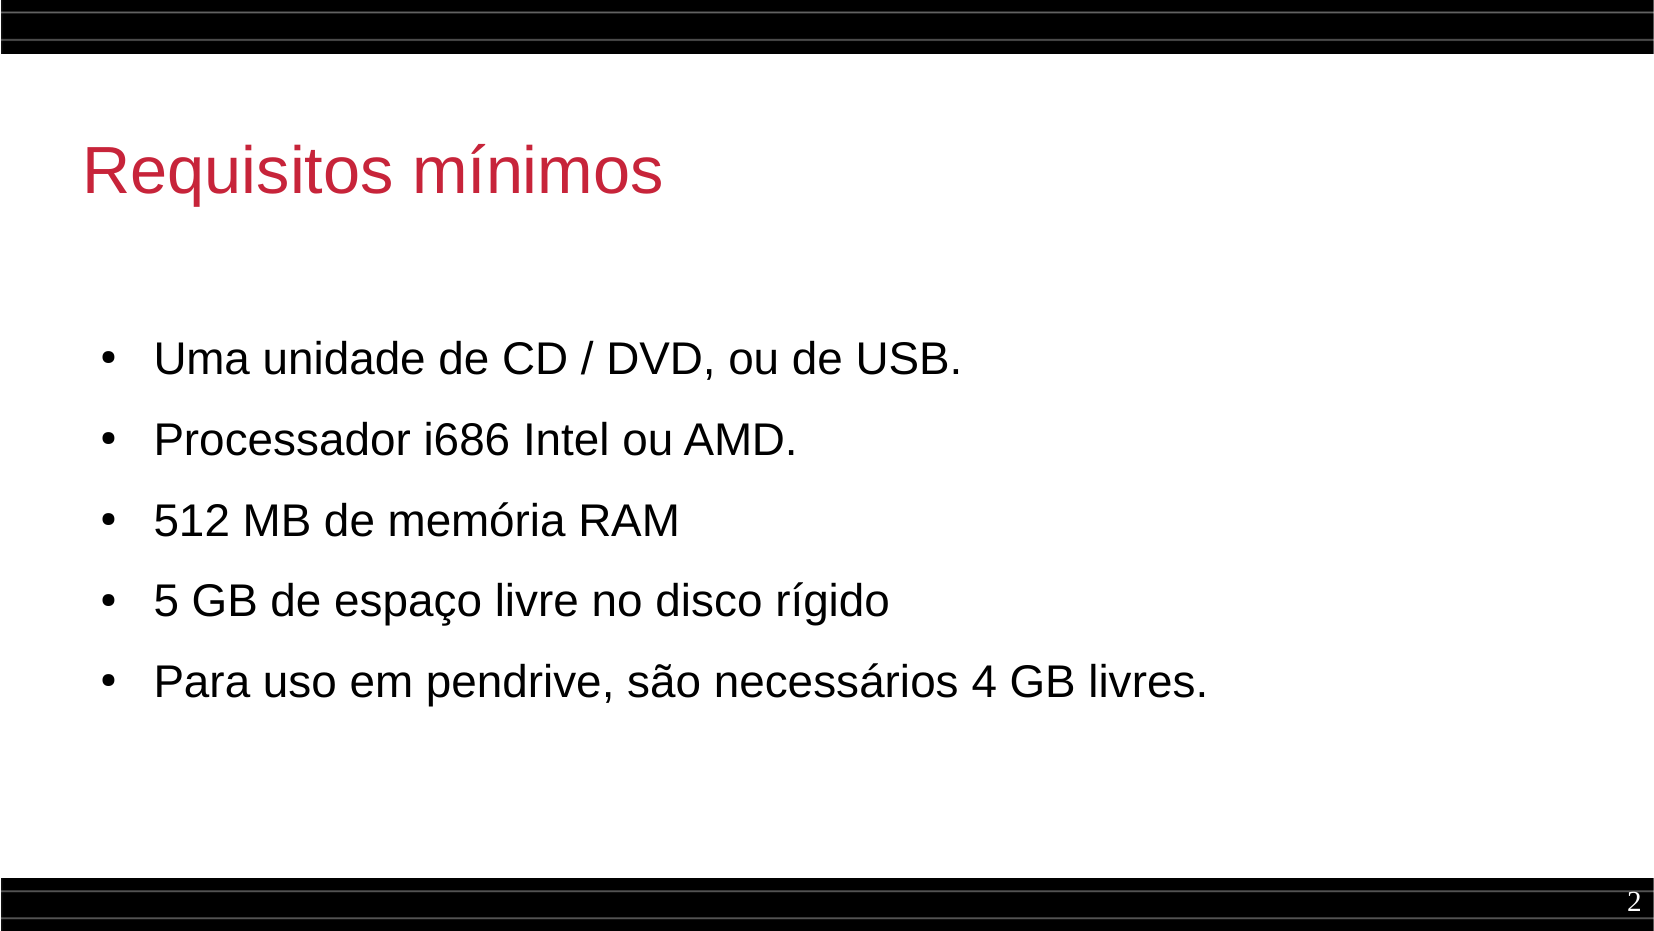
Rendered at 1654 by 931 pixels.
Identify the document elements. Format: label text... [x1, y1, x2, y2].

picture [1, 0, 1654, 54]
title Requisitos mínimos [82, 92, 1571, 248]
list Uma unidade de CD / DVD, ou de USB. Processador i686 Intel ou AMD. 512 MB de memória RAM 5 GB de espaço livre no disco rígido Para uso em pendrive, são necessários 4 GB livres. [82, 248, 1571, 827]
picture [1, 878, 1654, 931]
